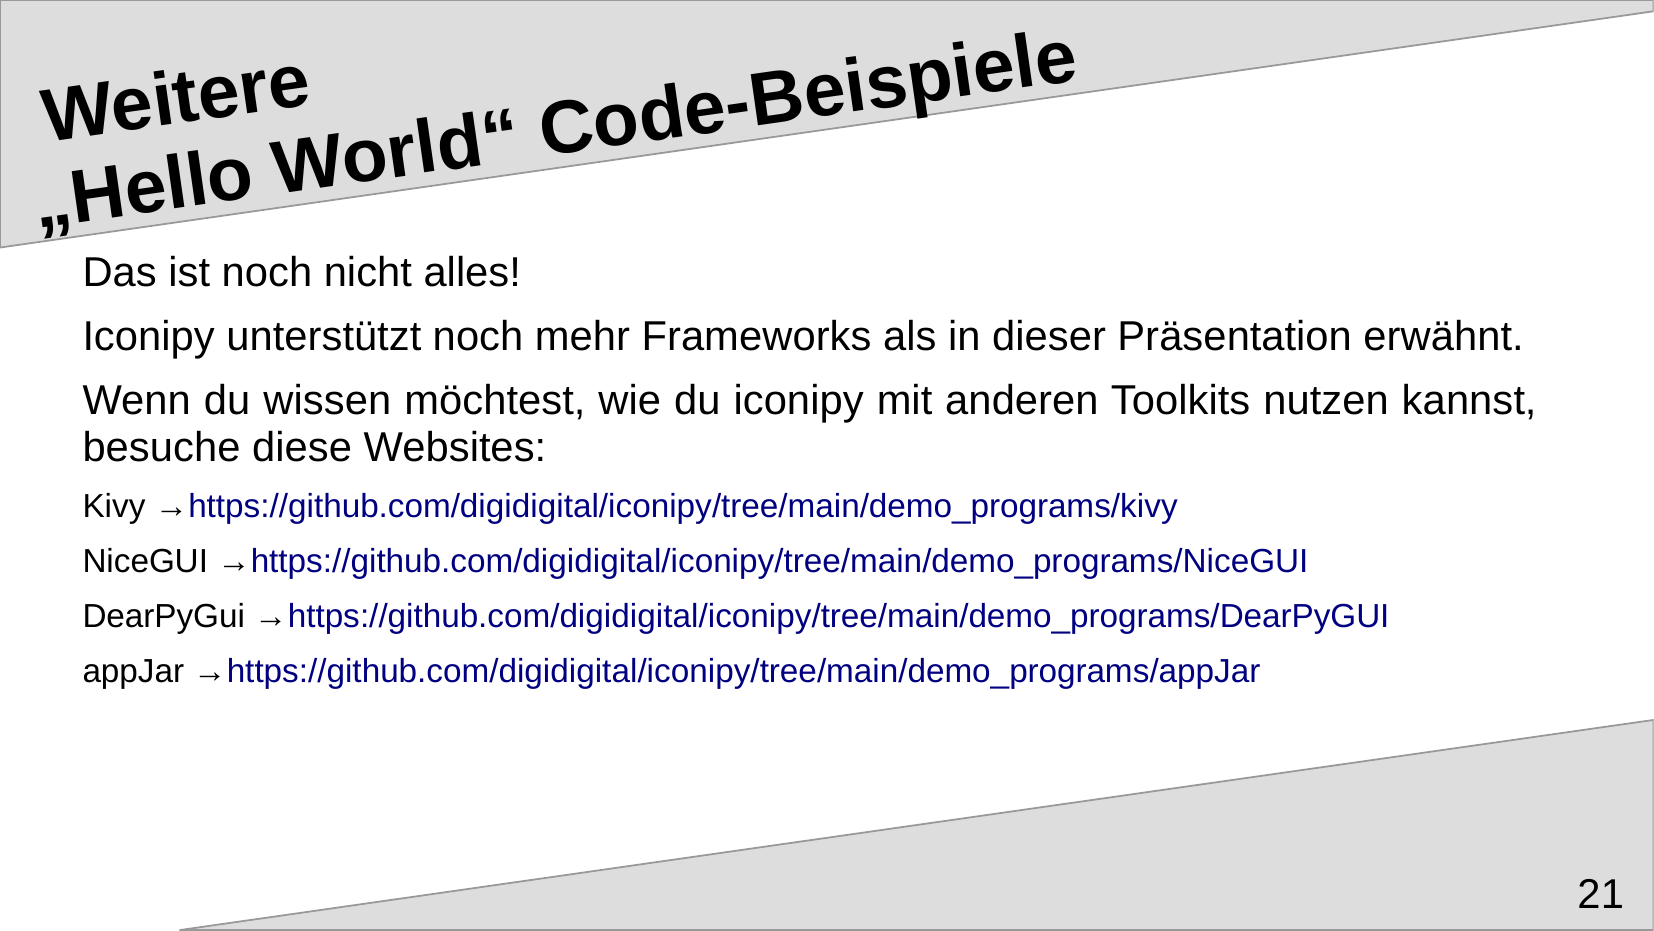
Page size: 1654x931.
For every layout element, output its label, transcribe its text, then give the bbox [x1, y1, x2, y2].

list Das ist noch nicht alles! Iconipy unterstützt noch mehr Frameworks als in dieser Präsentation erwähnt. Wenn du wissen möchtest, wie du iconipy mit anderen Toolkits nutzen kannst, besuche diese Websites: Kivy →https://github.com/digidigital/iconipy/tree/main/demo_programs/kivy NiceGUI →https://github.com/digidigital/iconipy/tree/main/demo_programs/NiceGUI DearPyGui →https://github.com/digidigital/iconipy/tree/main/demo_programs/DearPyGUI appJar →https://github.com/digidigital/iconipy/tree/main/demo_programs/appJar [82, 248, 1538, 789]
title Weitere „Hello World“ Code-Beispiele [16, 0, 1502, 245]
